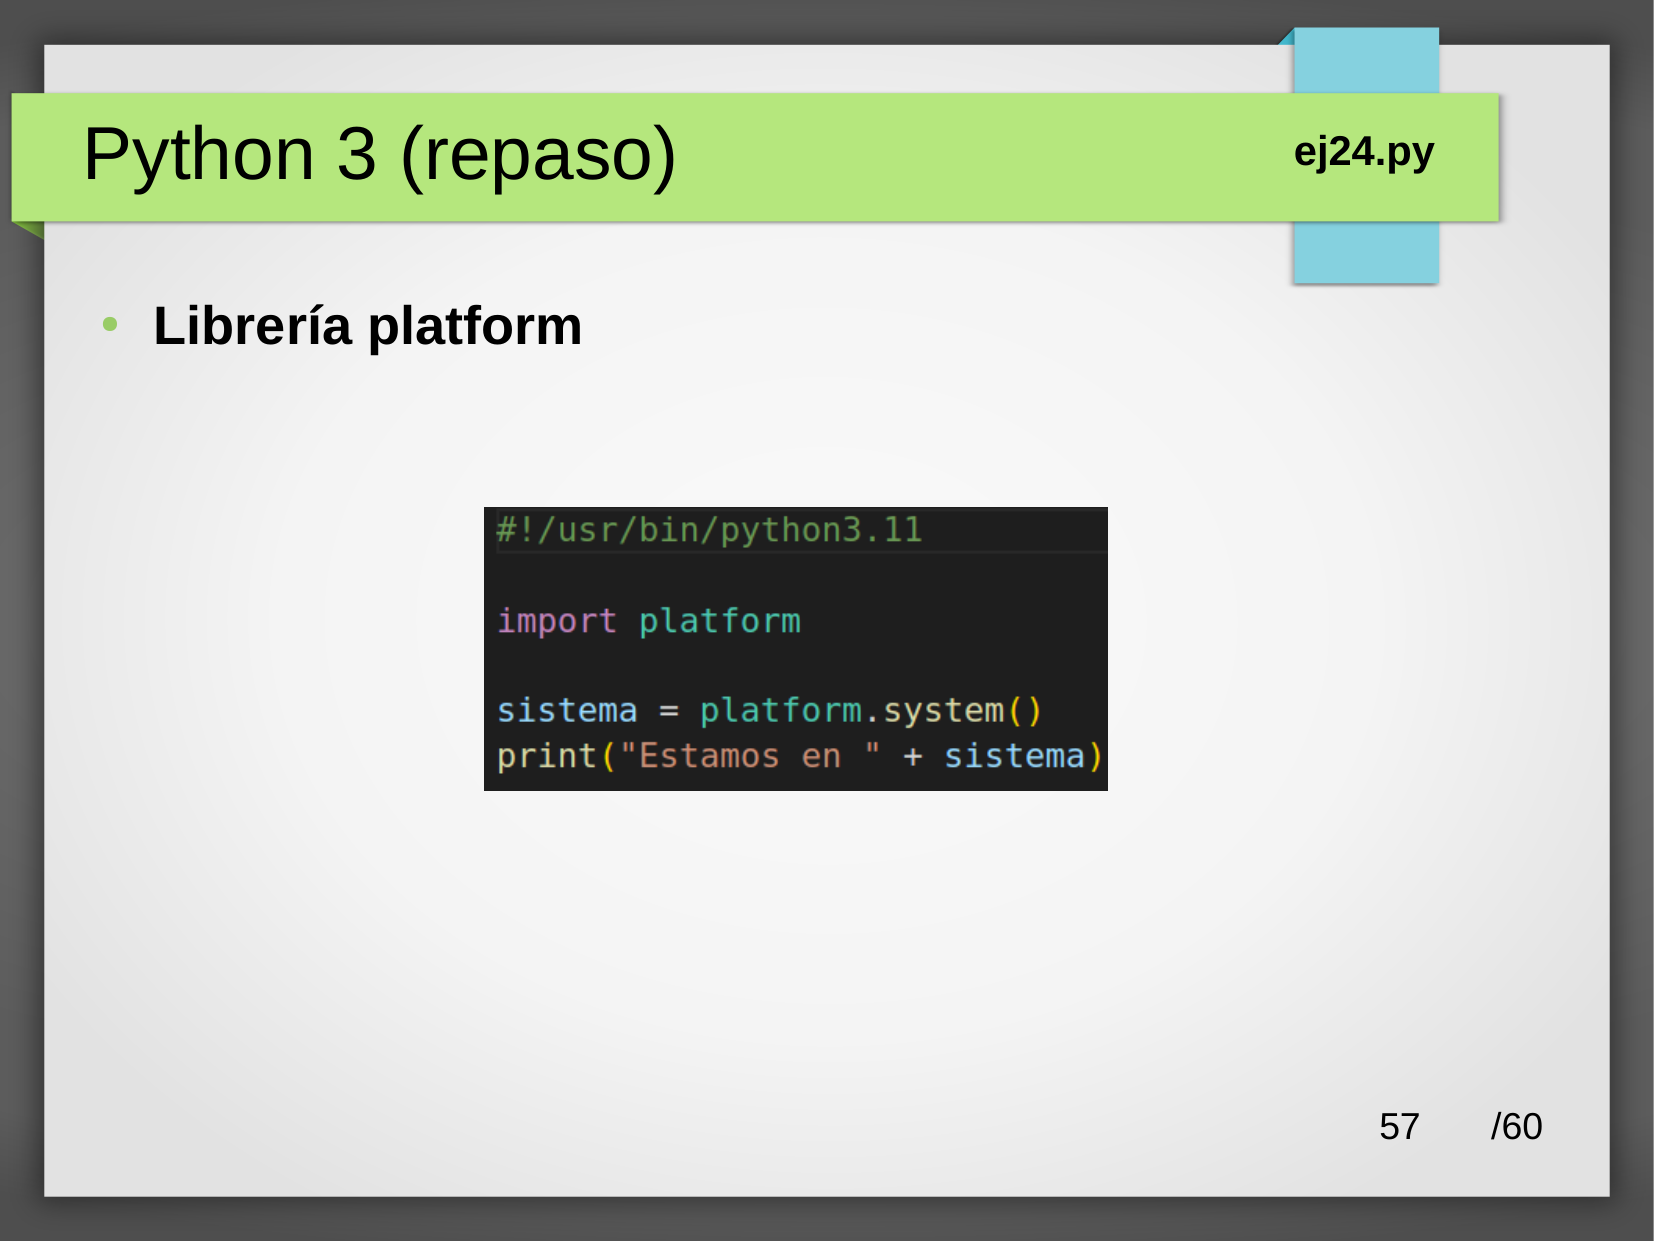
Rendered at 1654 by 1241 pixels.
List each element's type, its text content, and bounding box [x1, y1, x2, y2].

picture [0, 0, 1654, 1241]
text_box ej24.py [1279, 120, 1465, 229]
text_box /60 [1476, 1098, 1644, 1169]
title Python 3 (repaso) [82, 94, 1264, 213]
text_box <número> [1364, 1098, 1476, 1169]
list Librería platform [82, 295, 1571, 1015]
